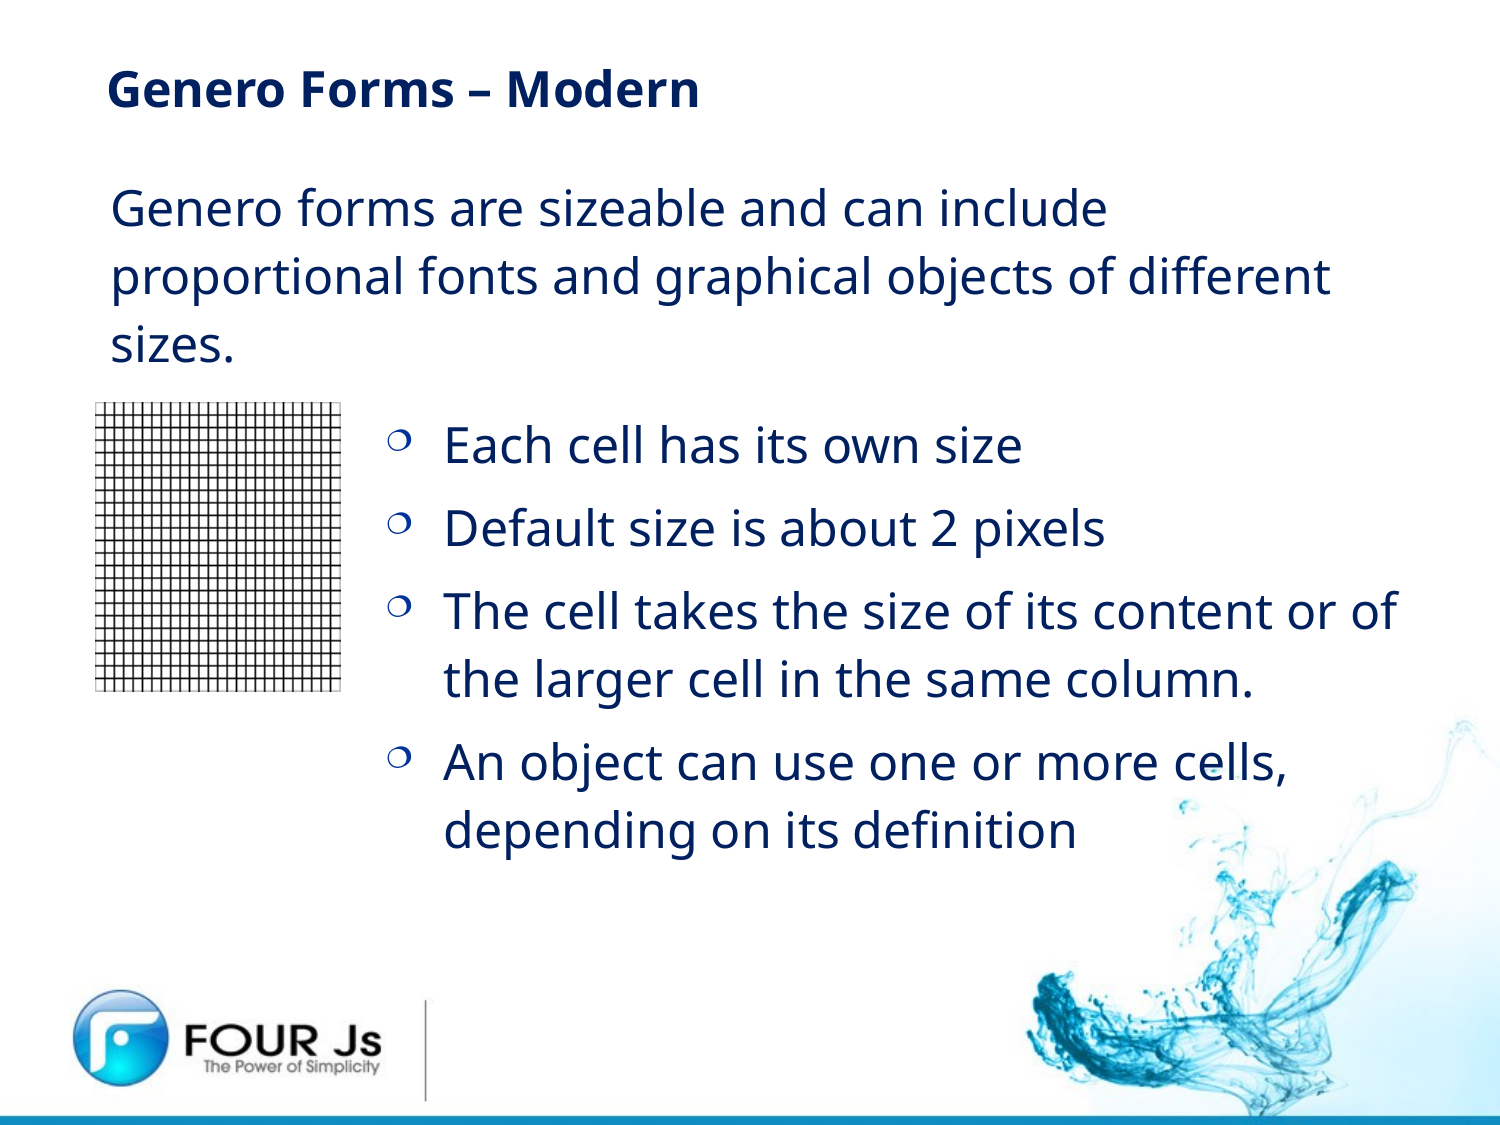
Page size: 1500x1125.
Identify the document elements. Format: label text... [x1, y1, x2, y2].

text_box Each cell has its own size Default size is about 2 pixels The cell takes the size of its content or of the larger cell in the same column. An object can use one or more cells, depending on its definition [370, 402, 1433, 991]
picture [0, 0, 1500, 1122]
text_box Genero forms are sizeable and can include proportional fonts and graphical objects of different sizes. [95, 165, 1396, 391]
title Genero Forms – Modern [106, 35, 1388, 142]
